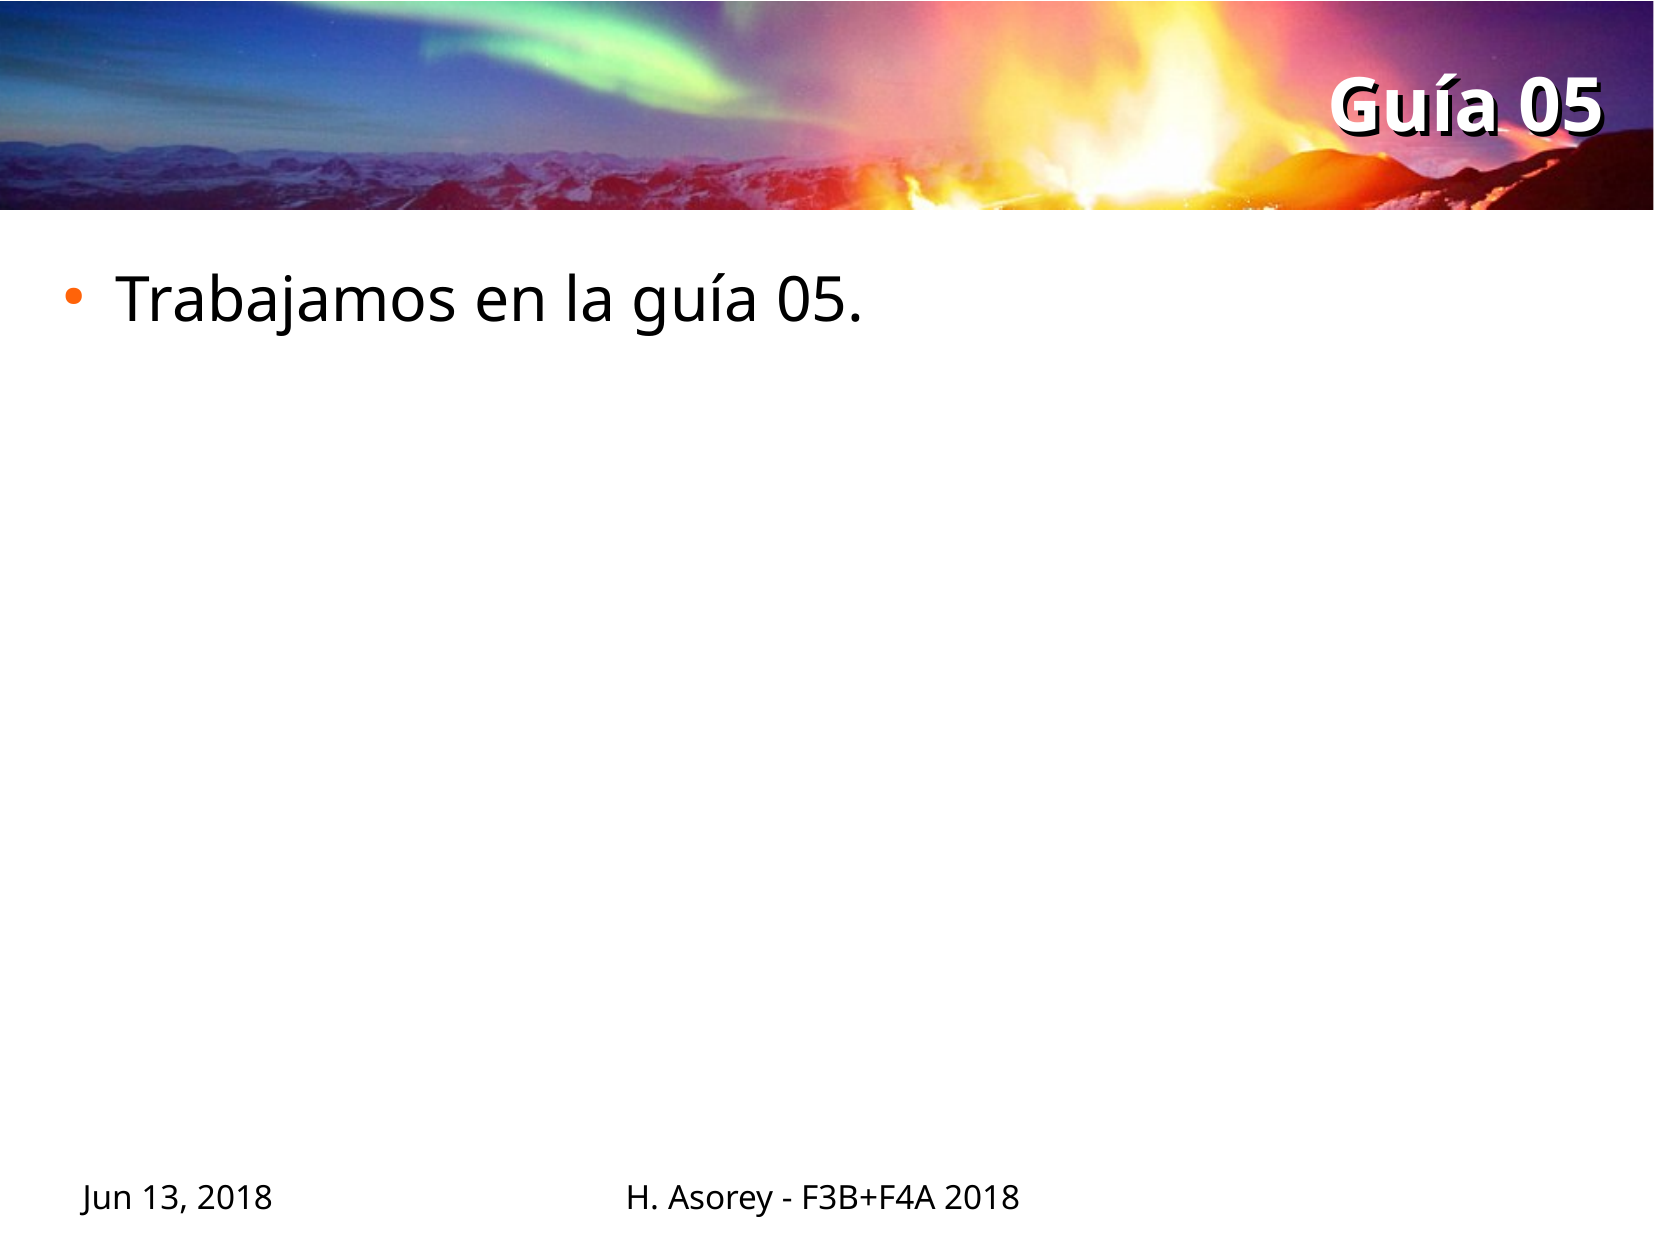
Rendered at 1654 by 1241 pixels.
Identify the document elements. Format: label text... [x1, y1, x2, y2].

picture [0, 1, 1654, 210]
list Trabajamos en la guía 05. [45, 255, 1606, 1156]
title Guía 05 [45, 15, 1606, 191]
